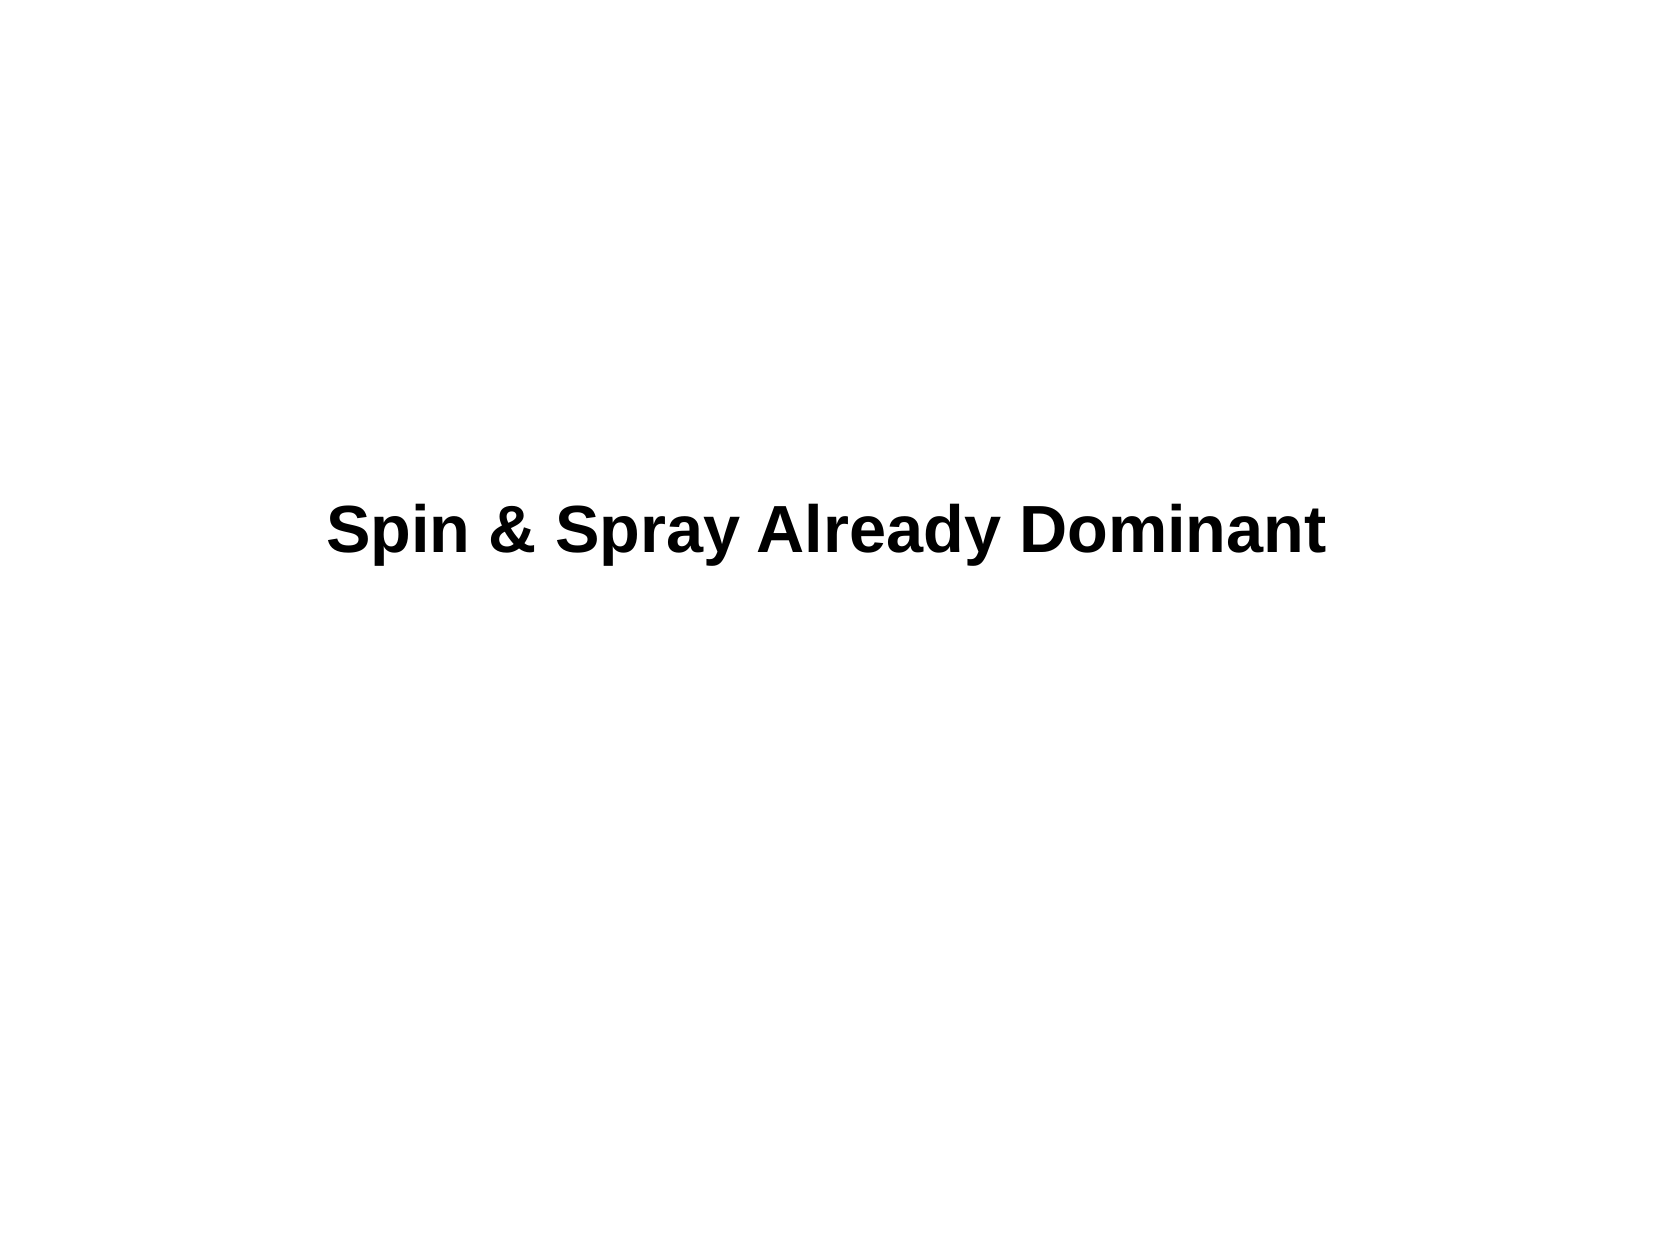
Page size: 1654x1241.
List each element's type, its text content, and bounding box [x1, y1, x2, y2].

subtitle Spin & Spray Already Dominant [82, 49, 1571, 1010]
